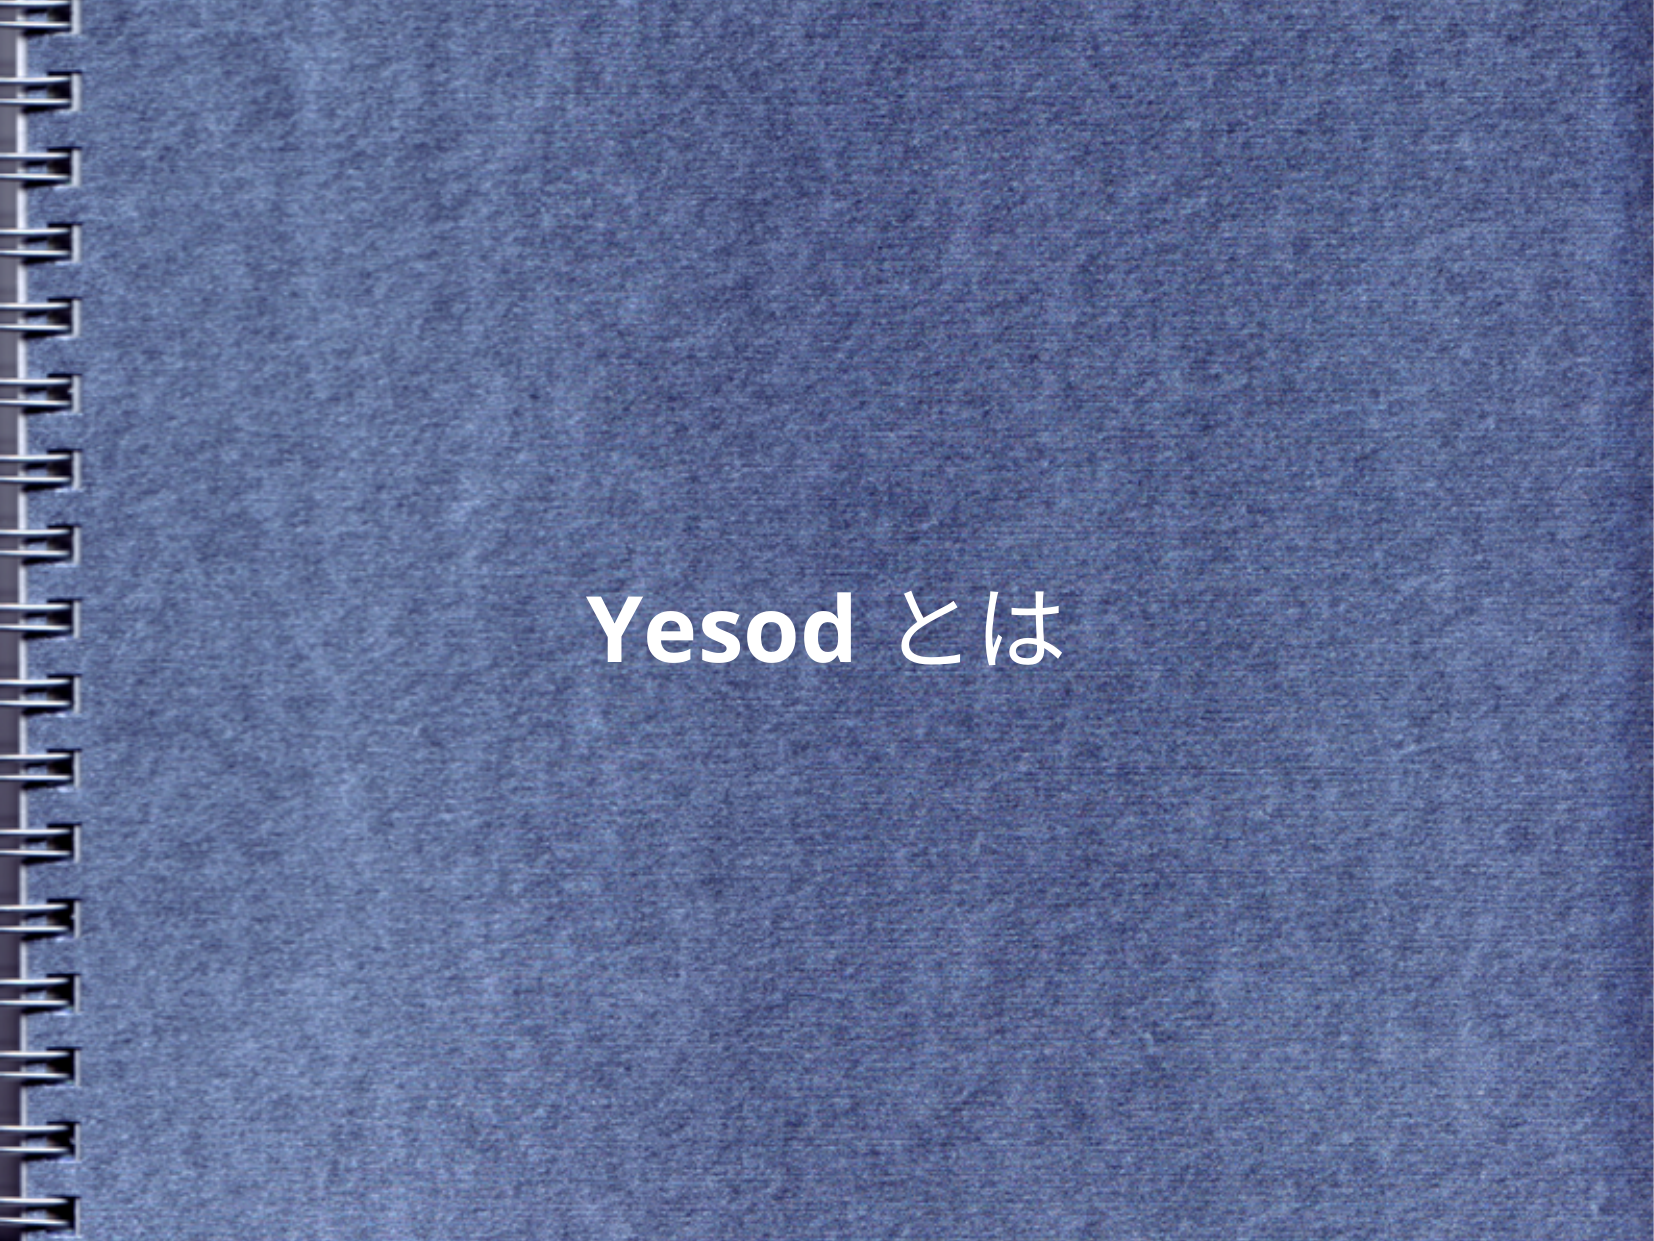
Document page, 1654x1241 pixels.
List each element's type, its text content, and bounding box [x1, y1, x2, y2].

title Yesodとは [82, 519, 1571, 727]
picture [0, 0, 1654, 1241]
